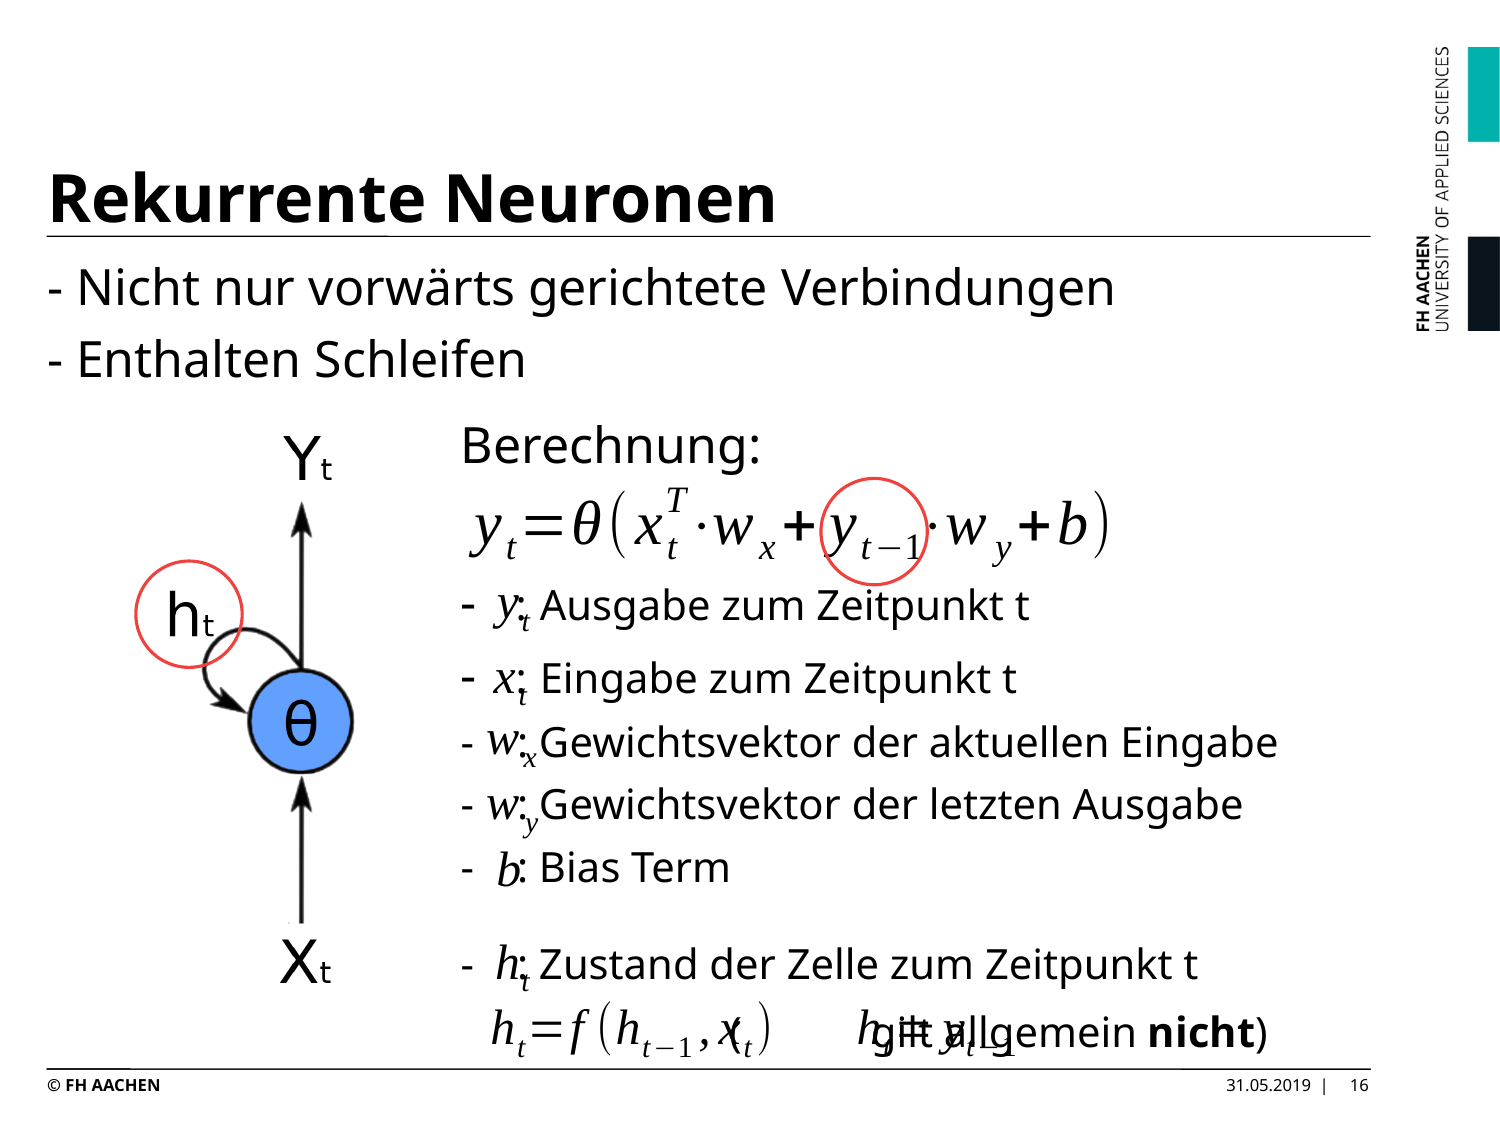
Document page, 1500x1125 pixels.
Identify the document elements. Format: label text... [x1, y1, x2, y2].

list Berechnung: - : Ausgabe zum Zeitpunkt t - : Eingabe zum Zeitpunkt t - : Gewichtsvektor der aktuellen Eingabe - : Gewichtsvektor der letzten Ausgabe - : Bias Term - : Zustand der Zelle zum Zeitpunkt t ( gilt allgemein nicht) [460, 413, 1465, 1099]
chart [850, 1000, 1024, 1063]
chart [823, 481, 925, 567]
picture [1404, 47, 1500, 331]
picture [169, 563, 240, 665]
chart [460, 479, 855, 567]
title Rekurrente Neuronen [47, 153, 1371, 237]
chart [484, 935, 780, 1063]
chart [478, 649, 544, 774]
chart [478, 776, 546, 839]
picture [169, 436, 355, 983]
list - Nicht nur vorwärts gerichtete Verbindungen - Enthalten Schleifen [47, 255, 1371, 414]
chart [484, 575, 539, 638]
chart [893, 479, 1119, 567]
chart [490, 842, 529, 898]
